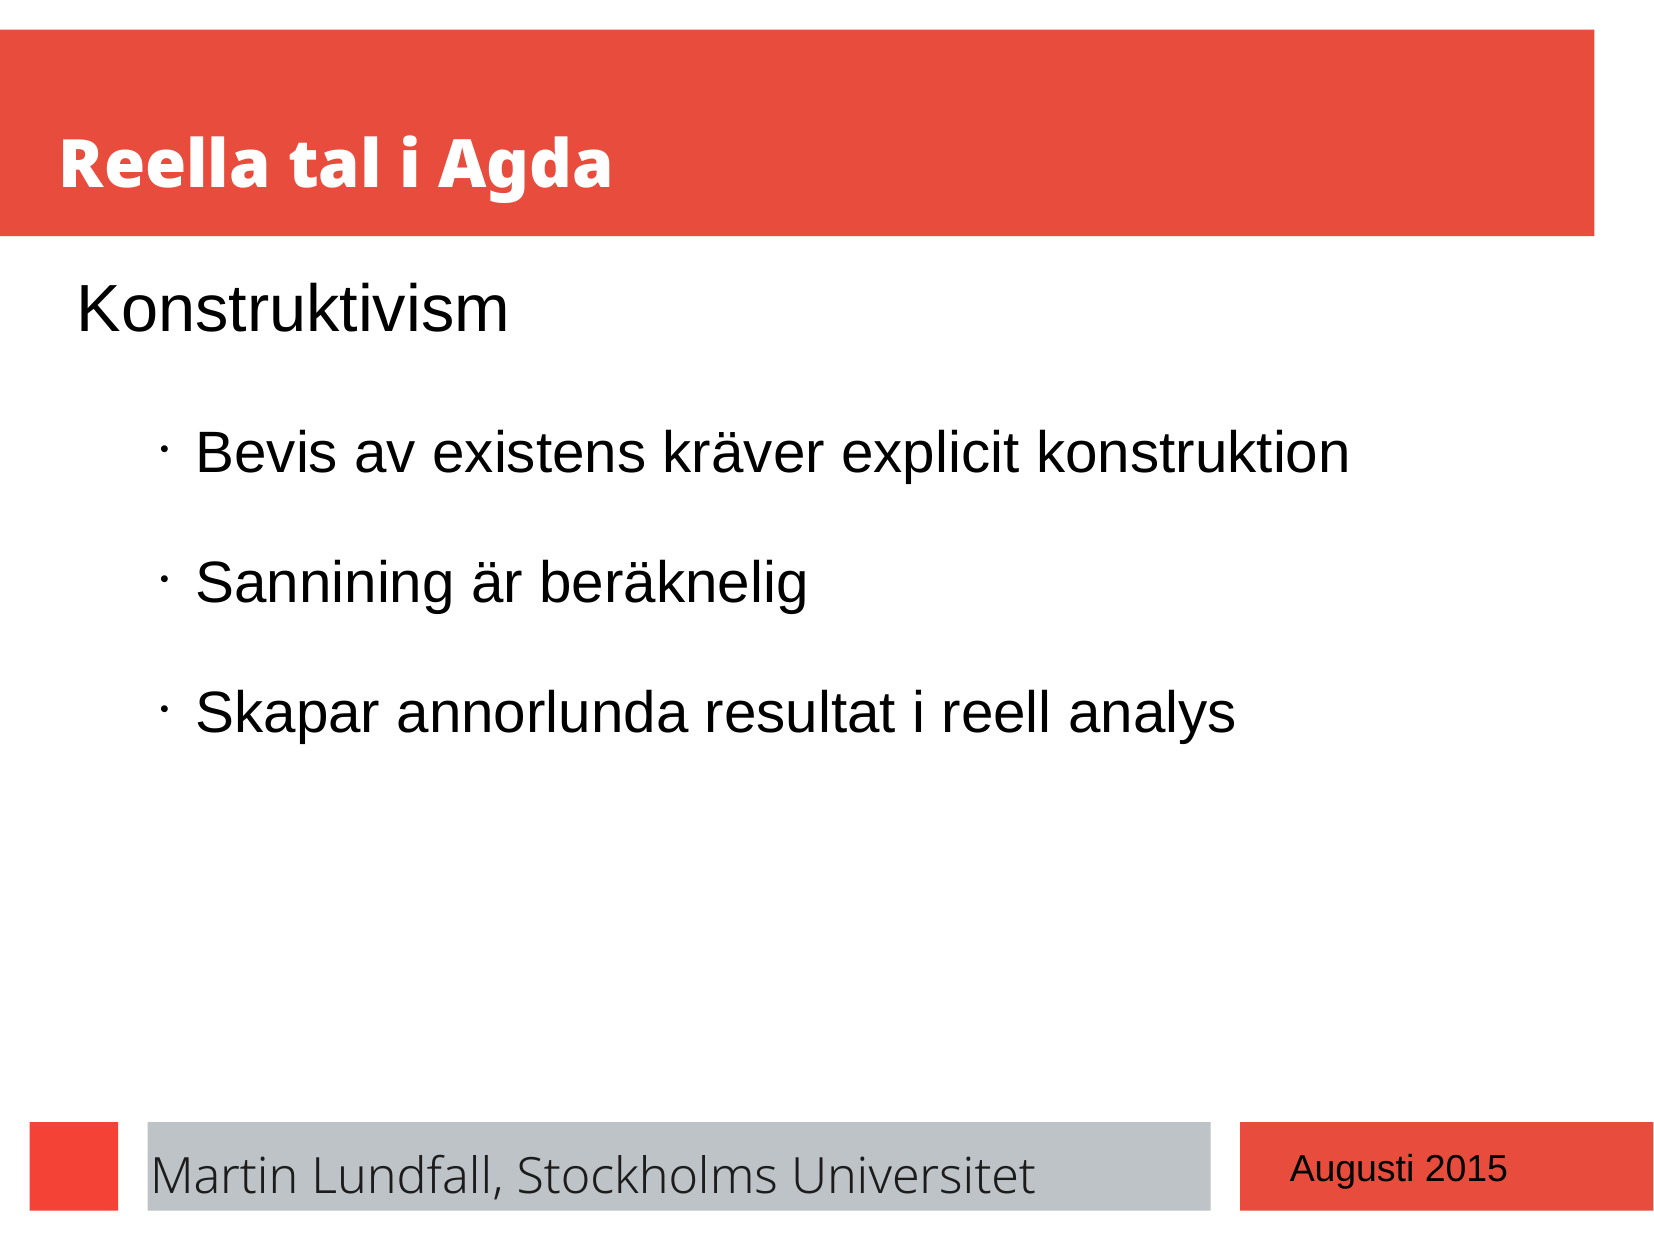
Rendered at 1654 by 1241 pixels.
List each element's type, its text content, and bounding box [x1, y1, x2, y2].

text_box Augusti 2015 [1275, 1140, 1523, 1197]
subtitle Martin Lundfall, Stockholms Universitet [150, 1140, 1276, 1201]
title Reella tal i Agda [59, 59, 1595, 207]
text_box Konstruktivism [62, 263, 527, 354]
text_box Bevis av existens kräver explicit konstruktion Sannining är beräknelig Skapar annorlunda resultat i reell analys [145, 412, 1368, 815]
